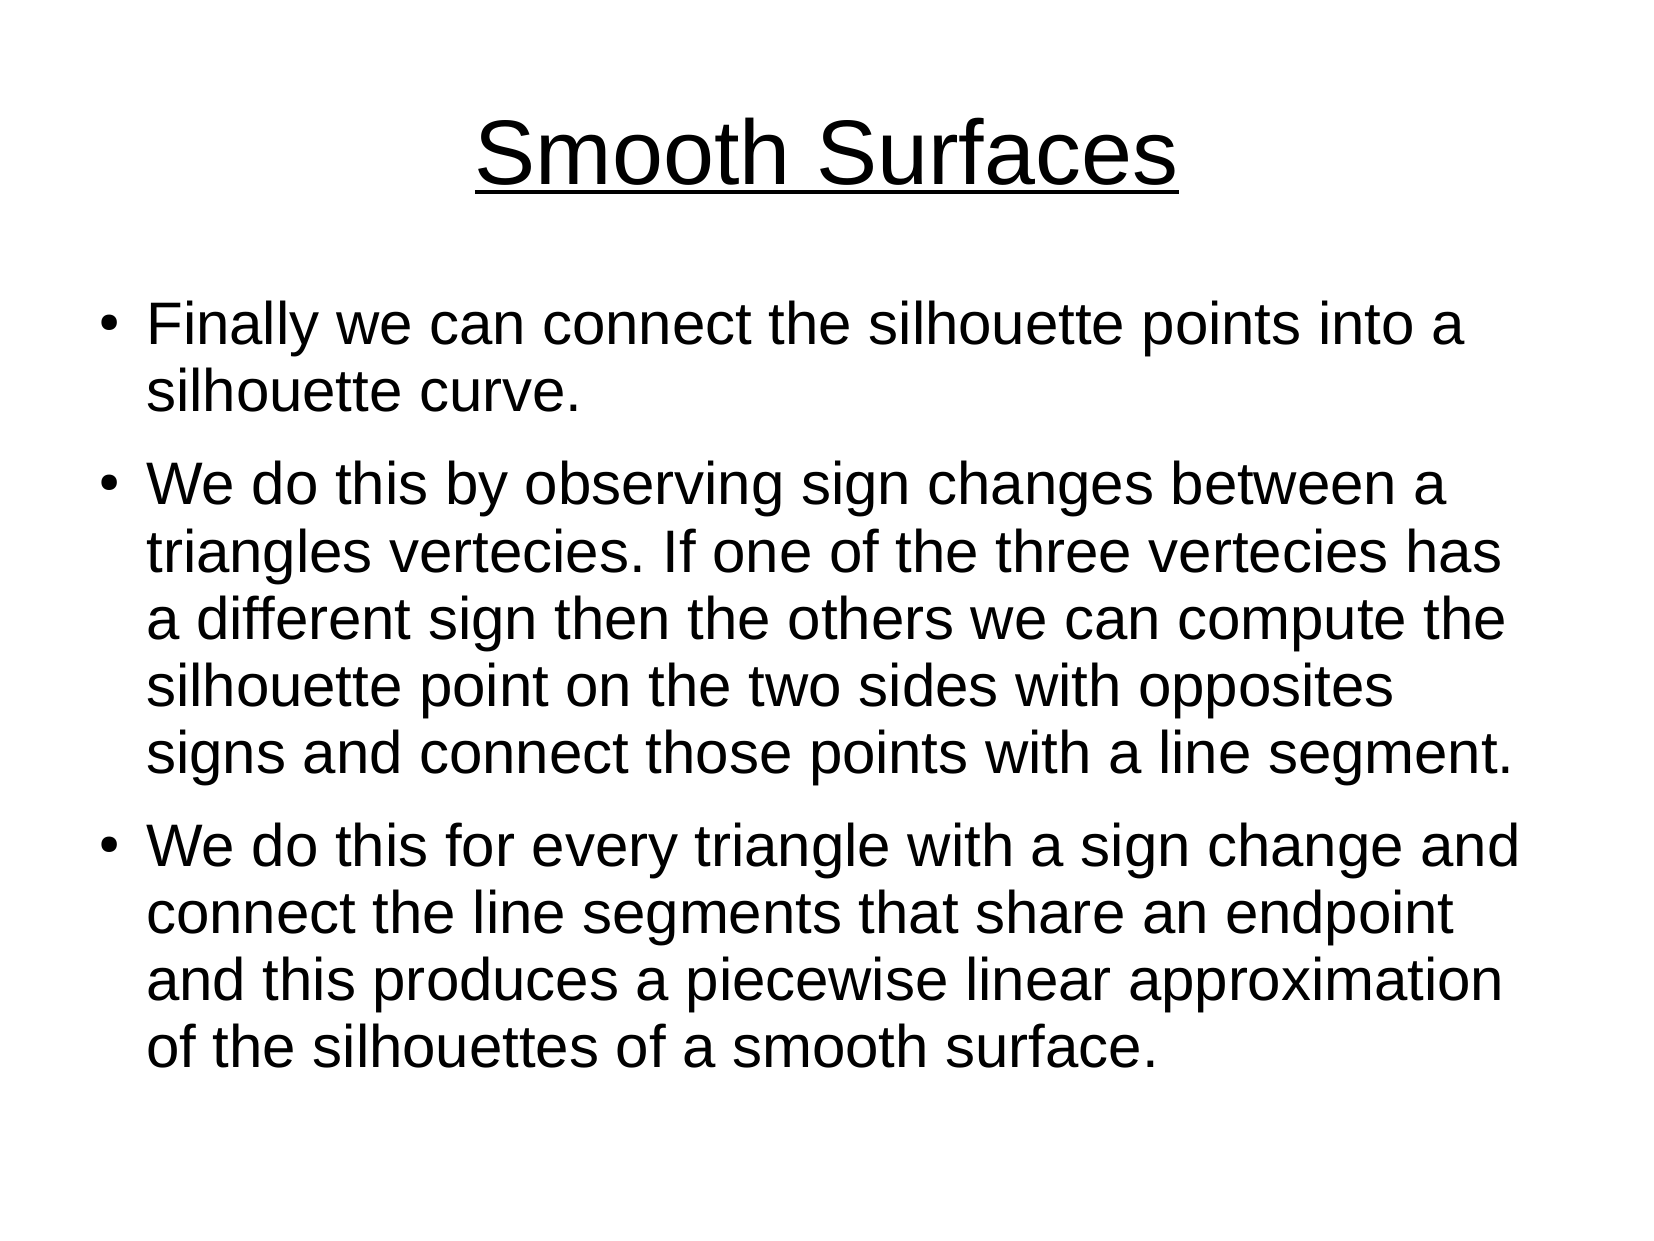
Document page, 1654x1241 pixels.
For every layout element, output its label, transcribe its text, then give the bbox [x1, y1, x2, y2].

list Finally we can connect the silhouette points into a silhouette curve. We do this by observing sign changes between a triangles vertecies. If one of the three vertecies has a different sign then the others we can compute the silhouette point on the two sides with opposites signs and connect those points with a line segment. We do this for every triangle with a sign change and connect the line segments that share an endpoint and this produces a piecewise linear approximation of the silhouettes of a smooth surface. [82, 290, 1538, 1186]
title Smooth Surfaces [82, 49, 1571, 257]
